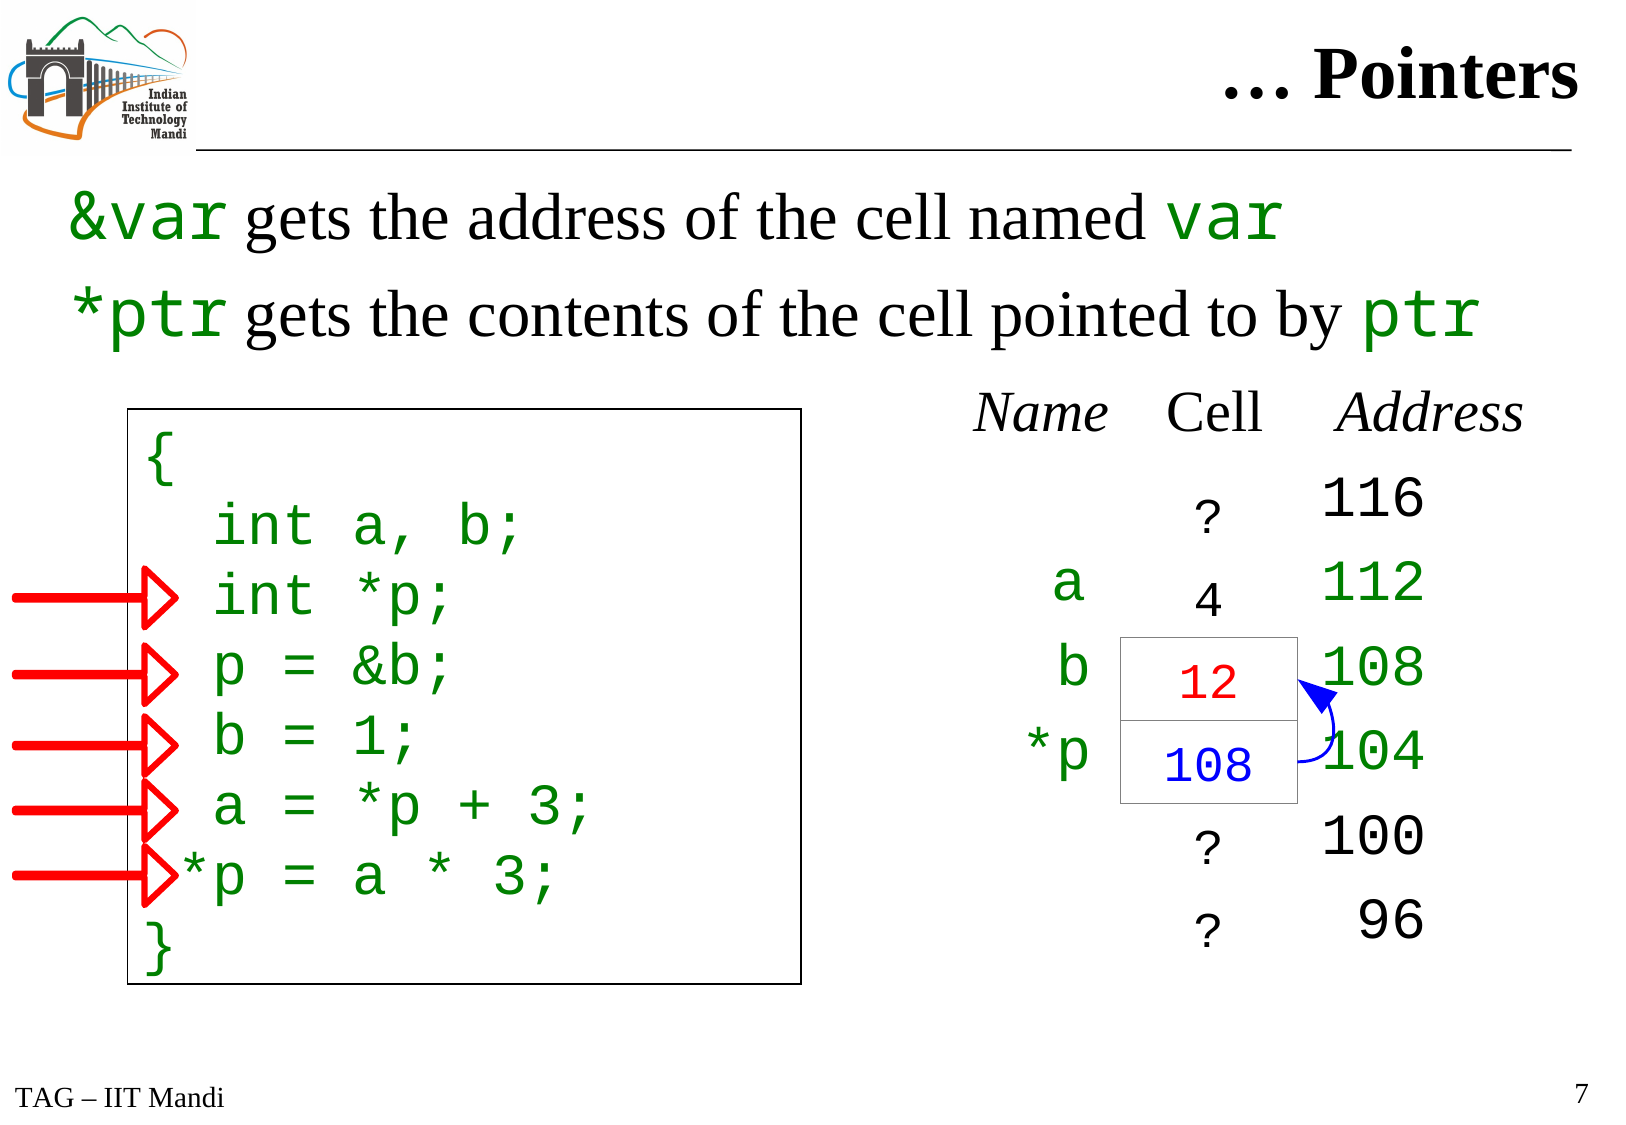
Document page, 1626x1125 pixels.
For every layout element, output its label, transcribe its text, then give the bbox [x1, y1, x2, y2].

list &var gets the address of the cell named var *ptr gets the contents of the cell pointed to by ptr [68, 172, 1557, 362]
text_box { int a, b; int *p; p = &b; b = 1; a = *p + 3; *p = a * 3; } [127, 408, 801, 985]
picture [1, 0, 196, 156]
title … Pointers [139, 0, 1581, 138]
text_box Name Cell Address 116 a 112 b 108 *p 104 100 96 [871, 373, 1582, 1012]
